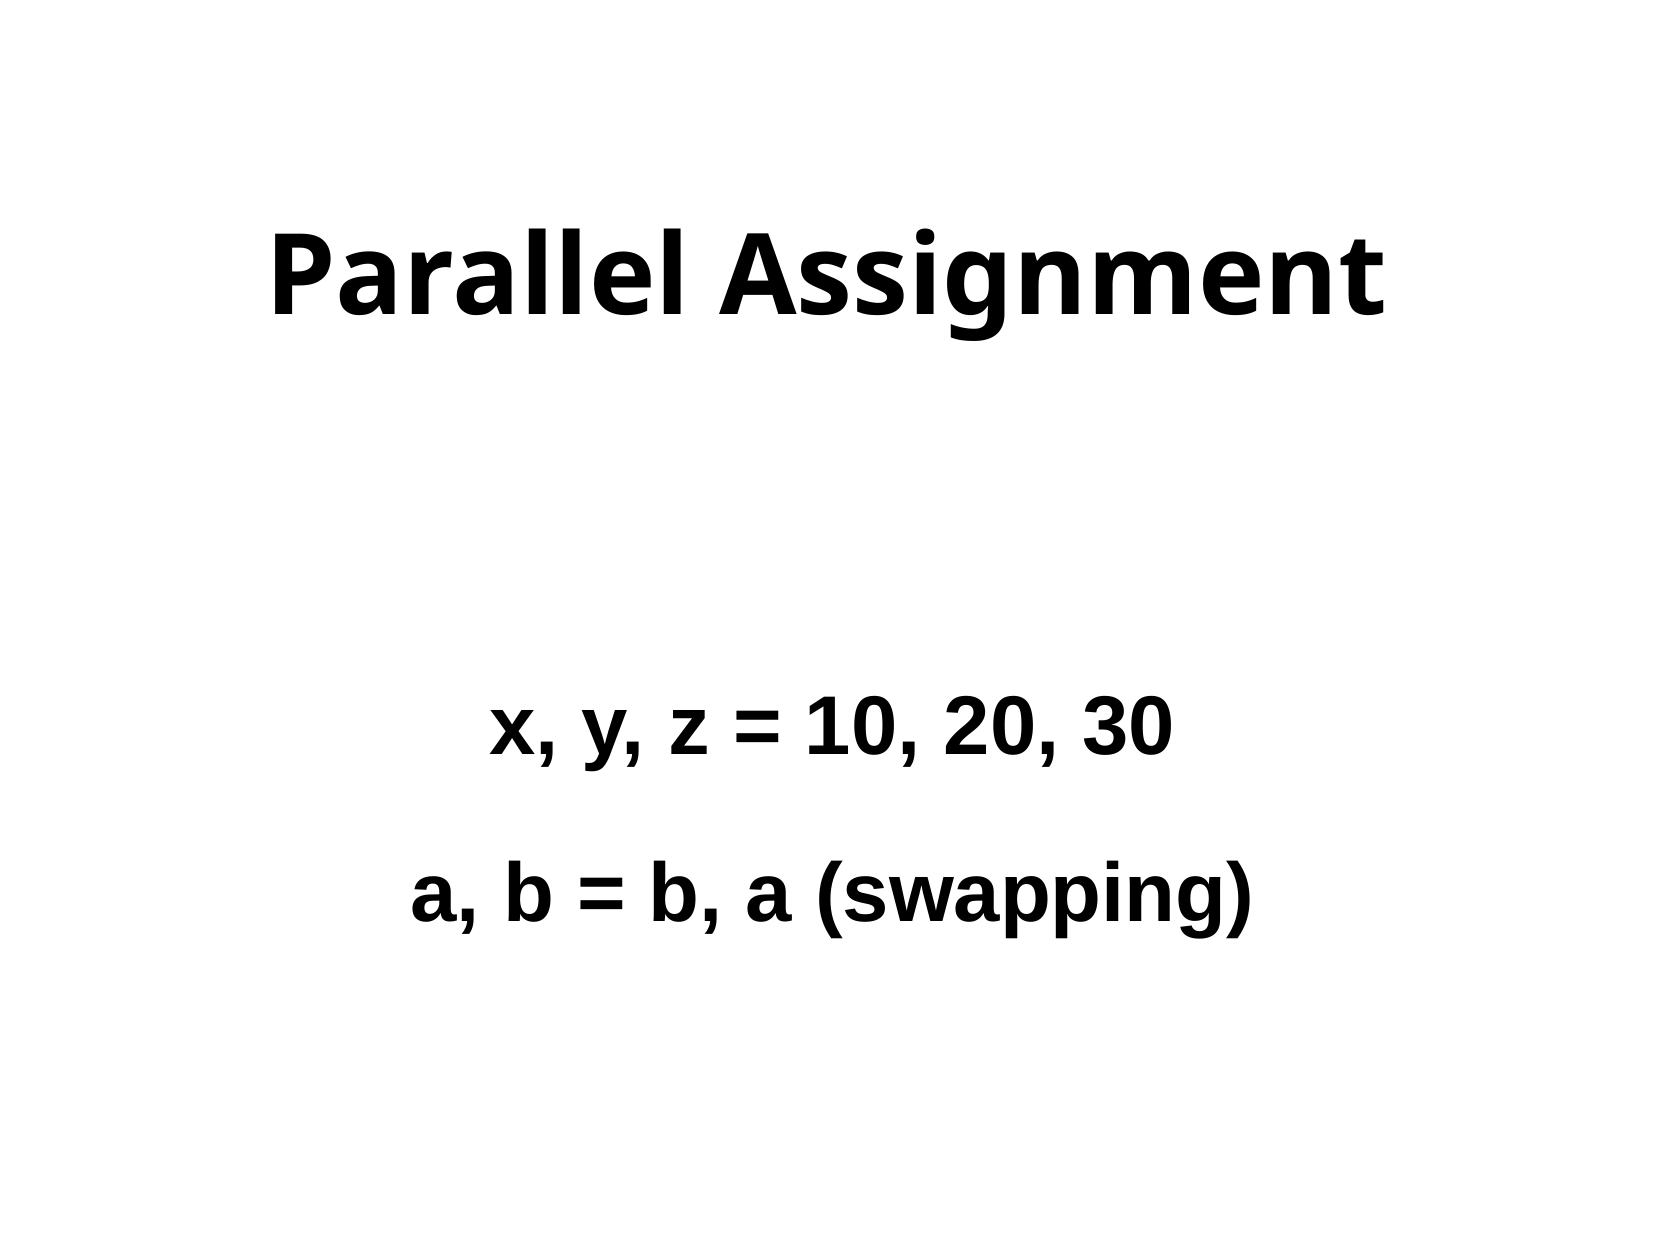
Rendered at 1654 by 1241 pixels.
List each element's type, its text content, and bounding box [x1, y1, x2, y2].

subtitle x, y, z = 10, 20, 30 a, b = b, a (swapping) [88, 449, 1577, 1169]
title Parallel Assignment [82, 167, 1571, 375]
